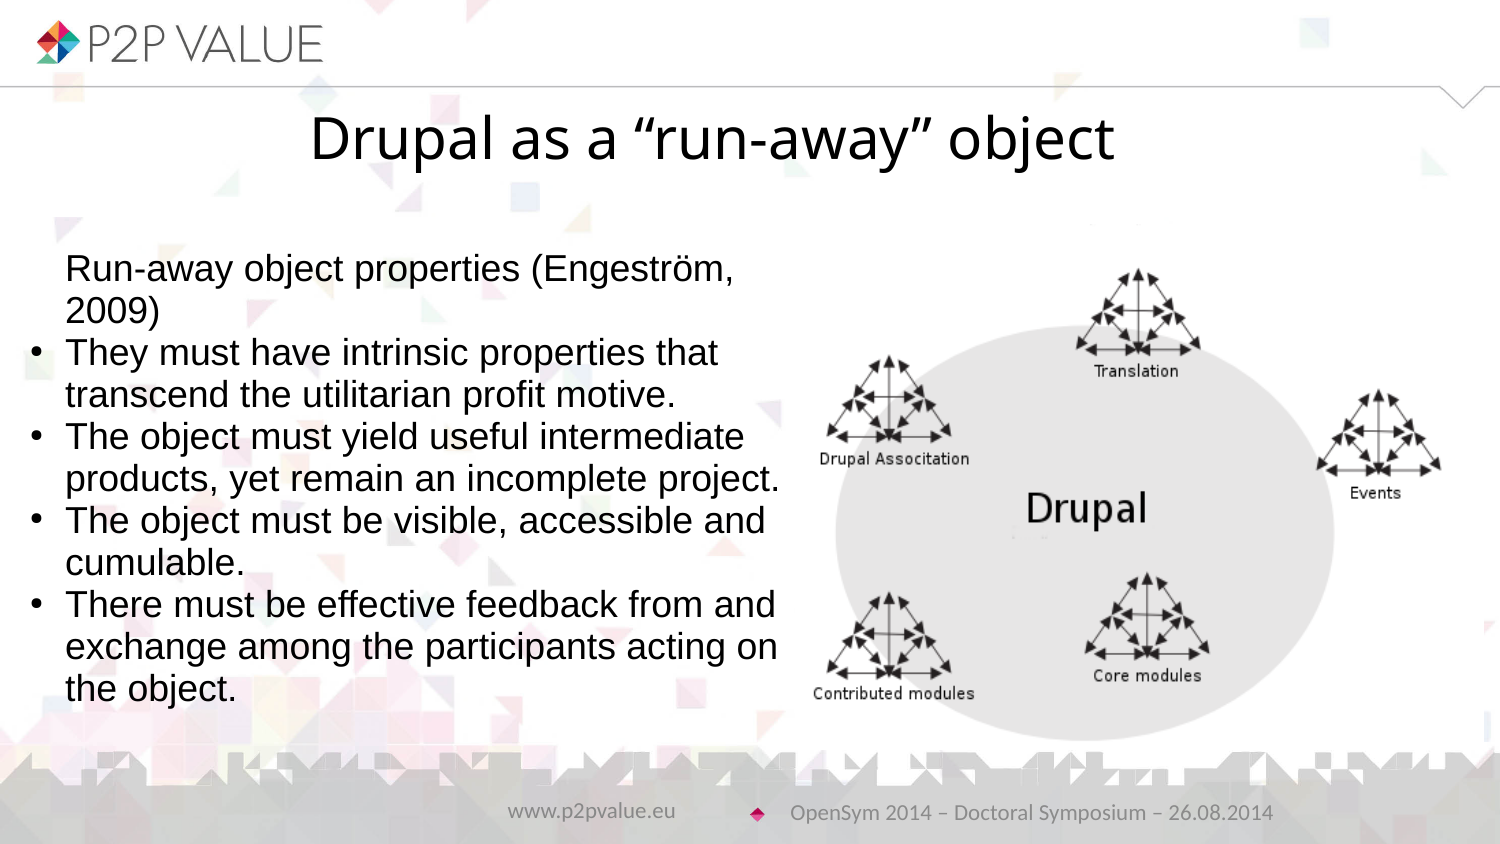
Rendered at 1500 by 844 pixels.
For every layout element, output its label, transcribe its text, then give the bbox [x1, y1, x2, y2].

picture [0, 0, 1500, 844]
text_box Run-away object properties (Engeström, 2009) They must have intrinsic properties that transcend the utilitarian profit motive. The object must yield useful intermediate products, yet remain an incomplete project. The object must be visible, accessible and cumulable. There must be effective feedback from and exchange among the participants acting on the object. [15, 240, 811, 759]
text_box www.p2pvalue.eu [501, 789, 720, 829]
title Drupal as a “run-away” object [60, 92, 1366, 181]
text_box OpenSym 2014 – Doctoral Symposium – 26.08.2014 [777, 788, 1470, 834]
